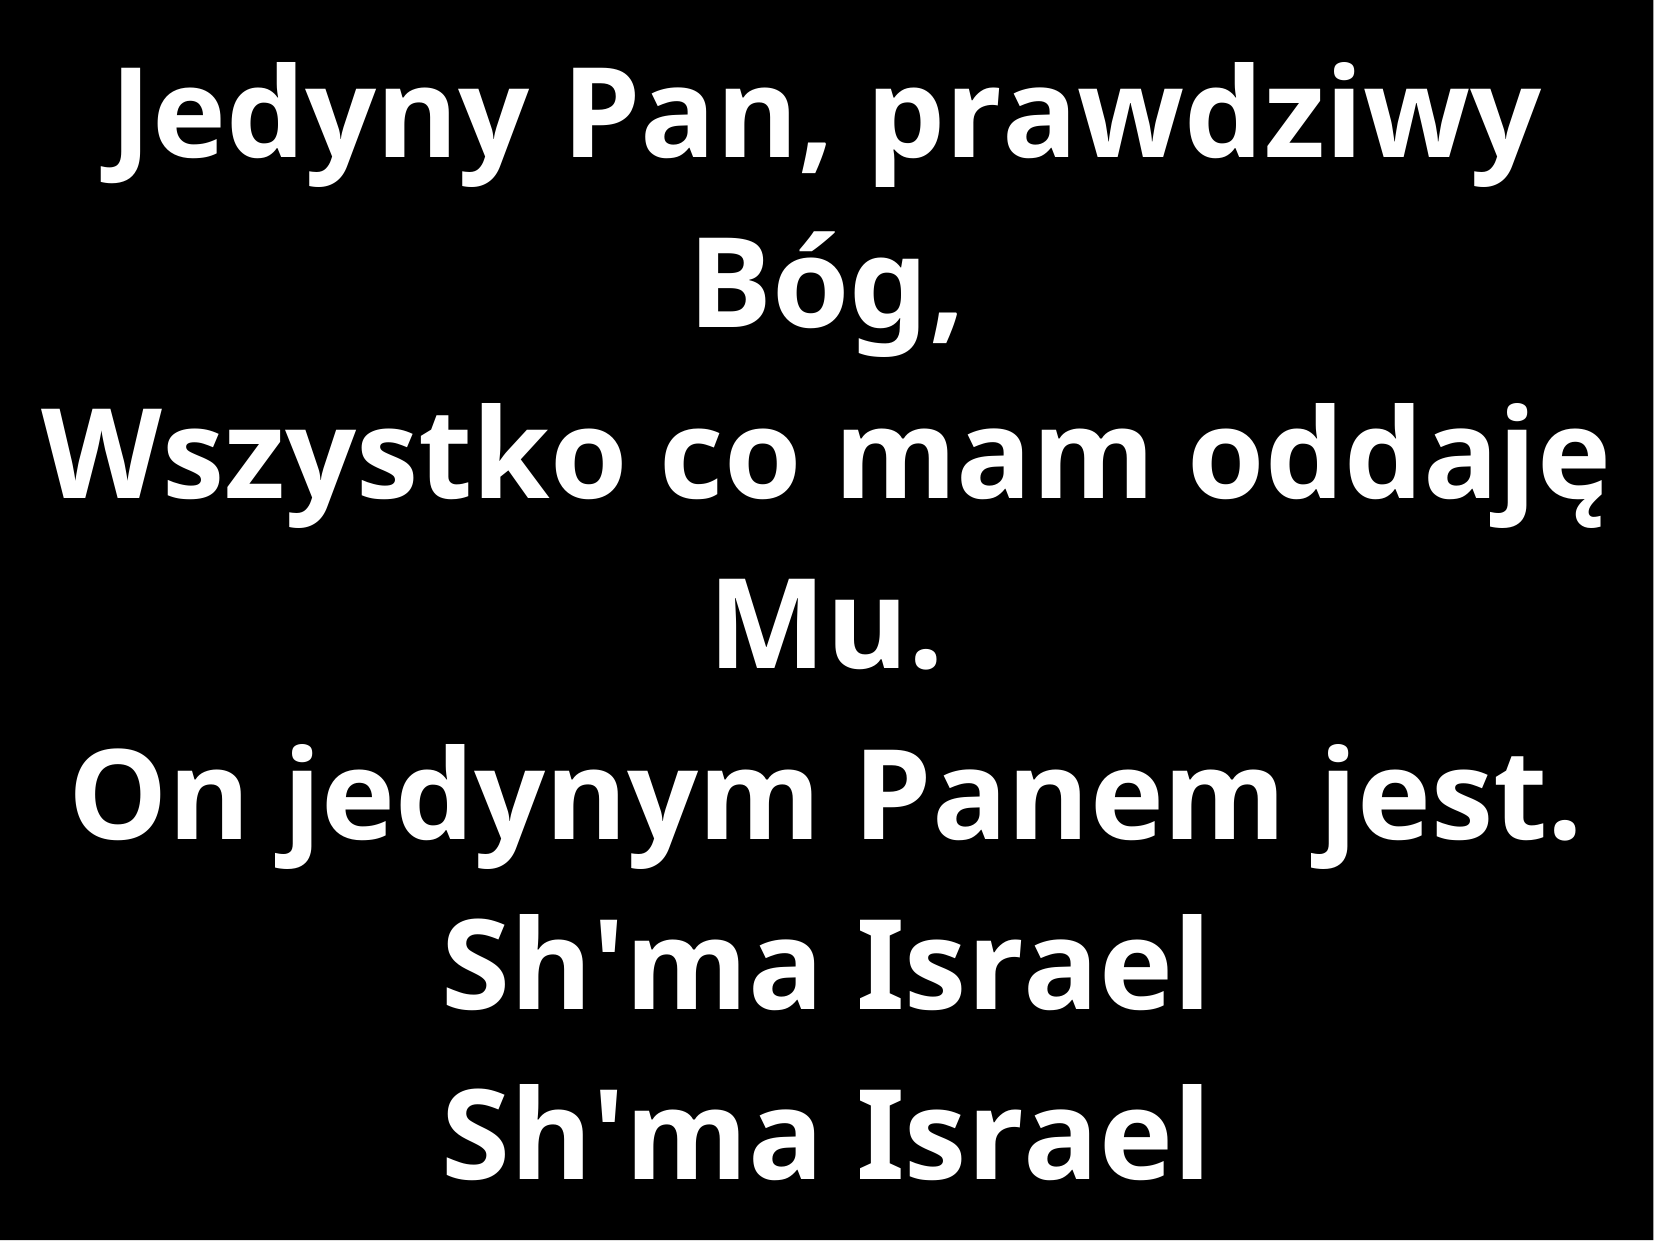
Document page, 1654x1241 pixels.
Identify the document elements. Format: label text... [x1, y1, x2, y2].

title Jedyny Pan, prawdziwy Bóg, Wszystko co mam oddaję Mu. On jedynym Panem jest. Sh'ma Israel Sh'ma Israel [0, 0, 1654, 1241]
